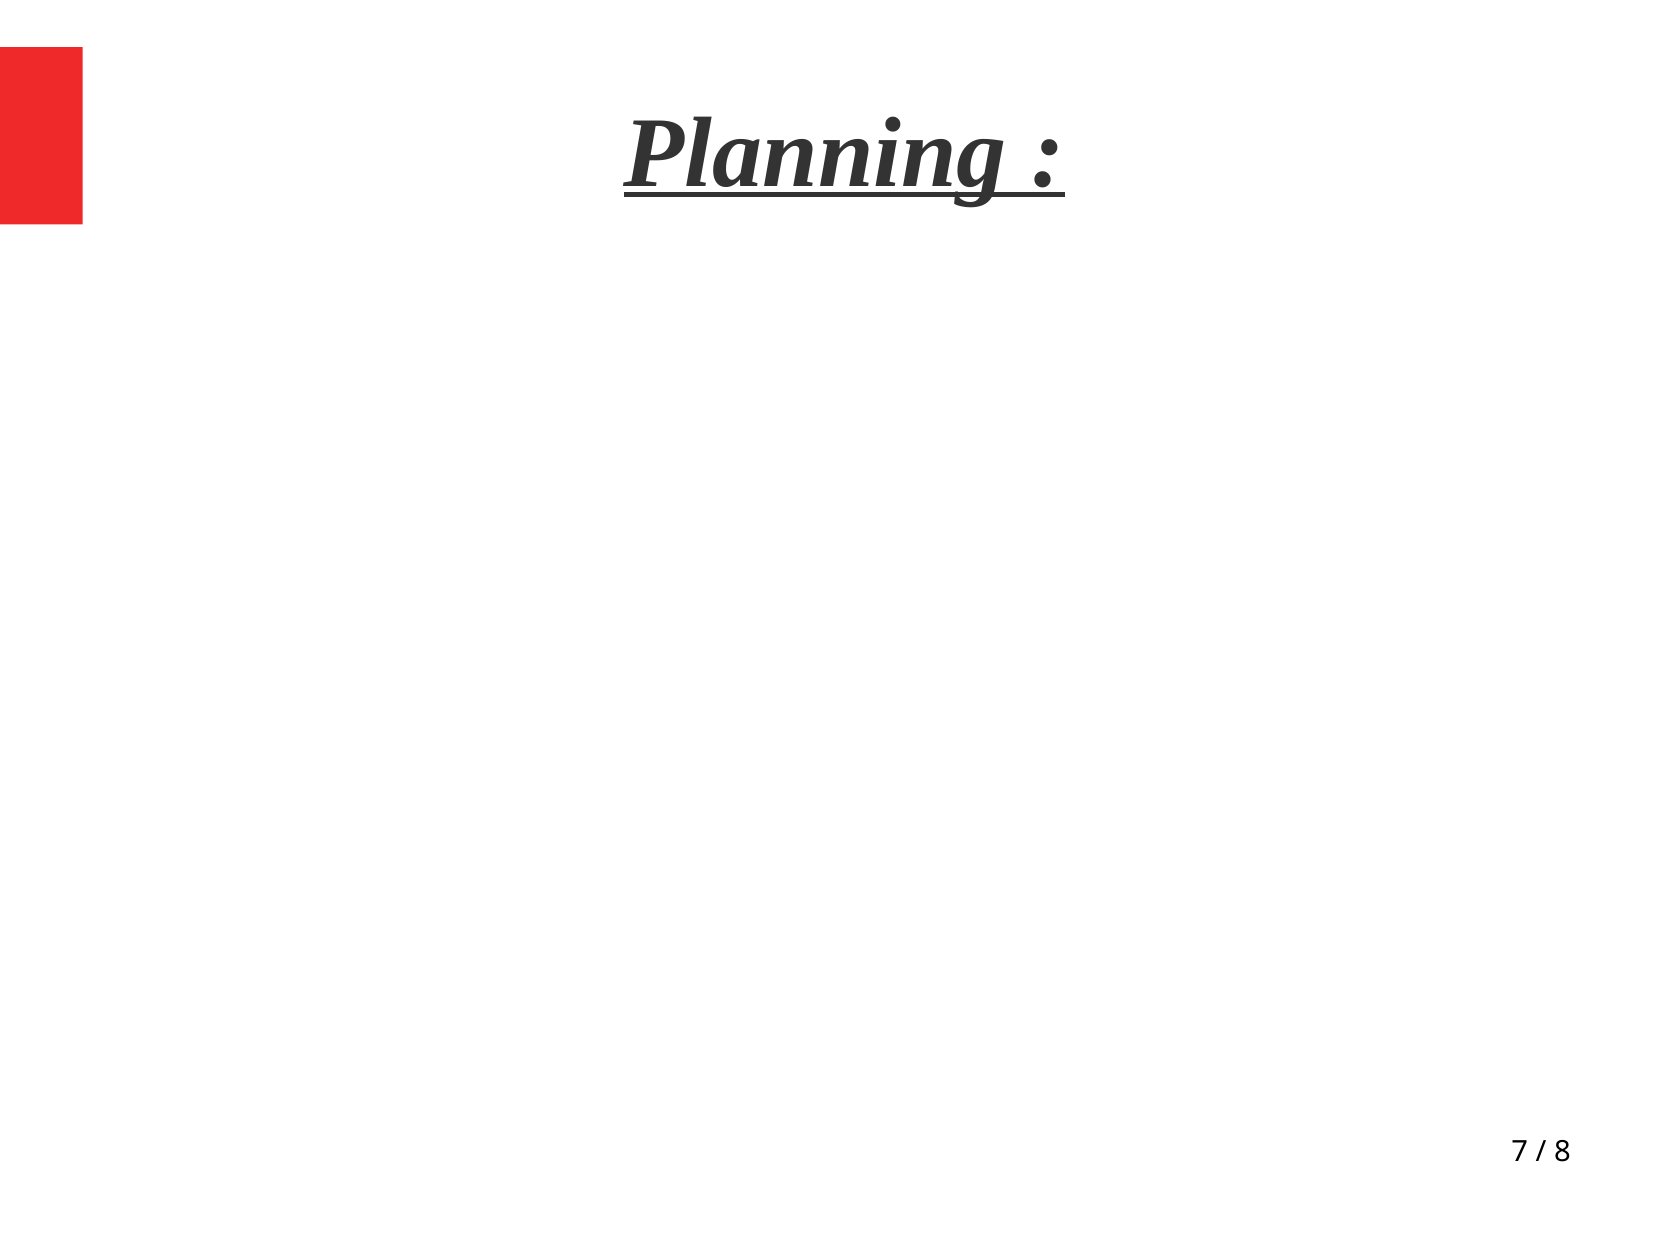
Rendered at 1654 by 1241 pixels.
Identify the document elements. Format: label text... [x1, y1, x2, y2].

title Planning : [118, 49, 1571, 257]
